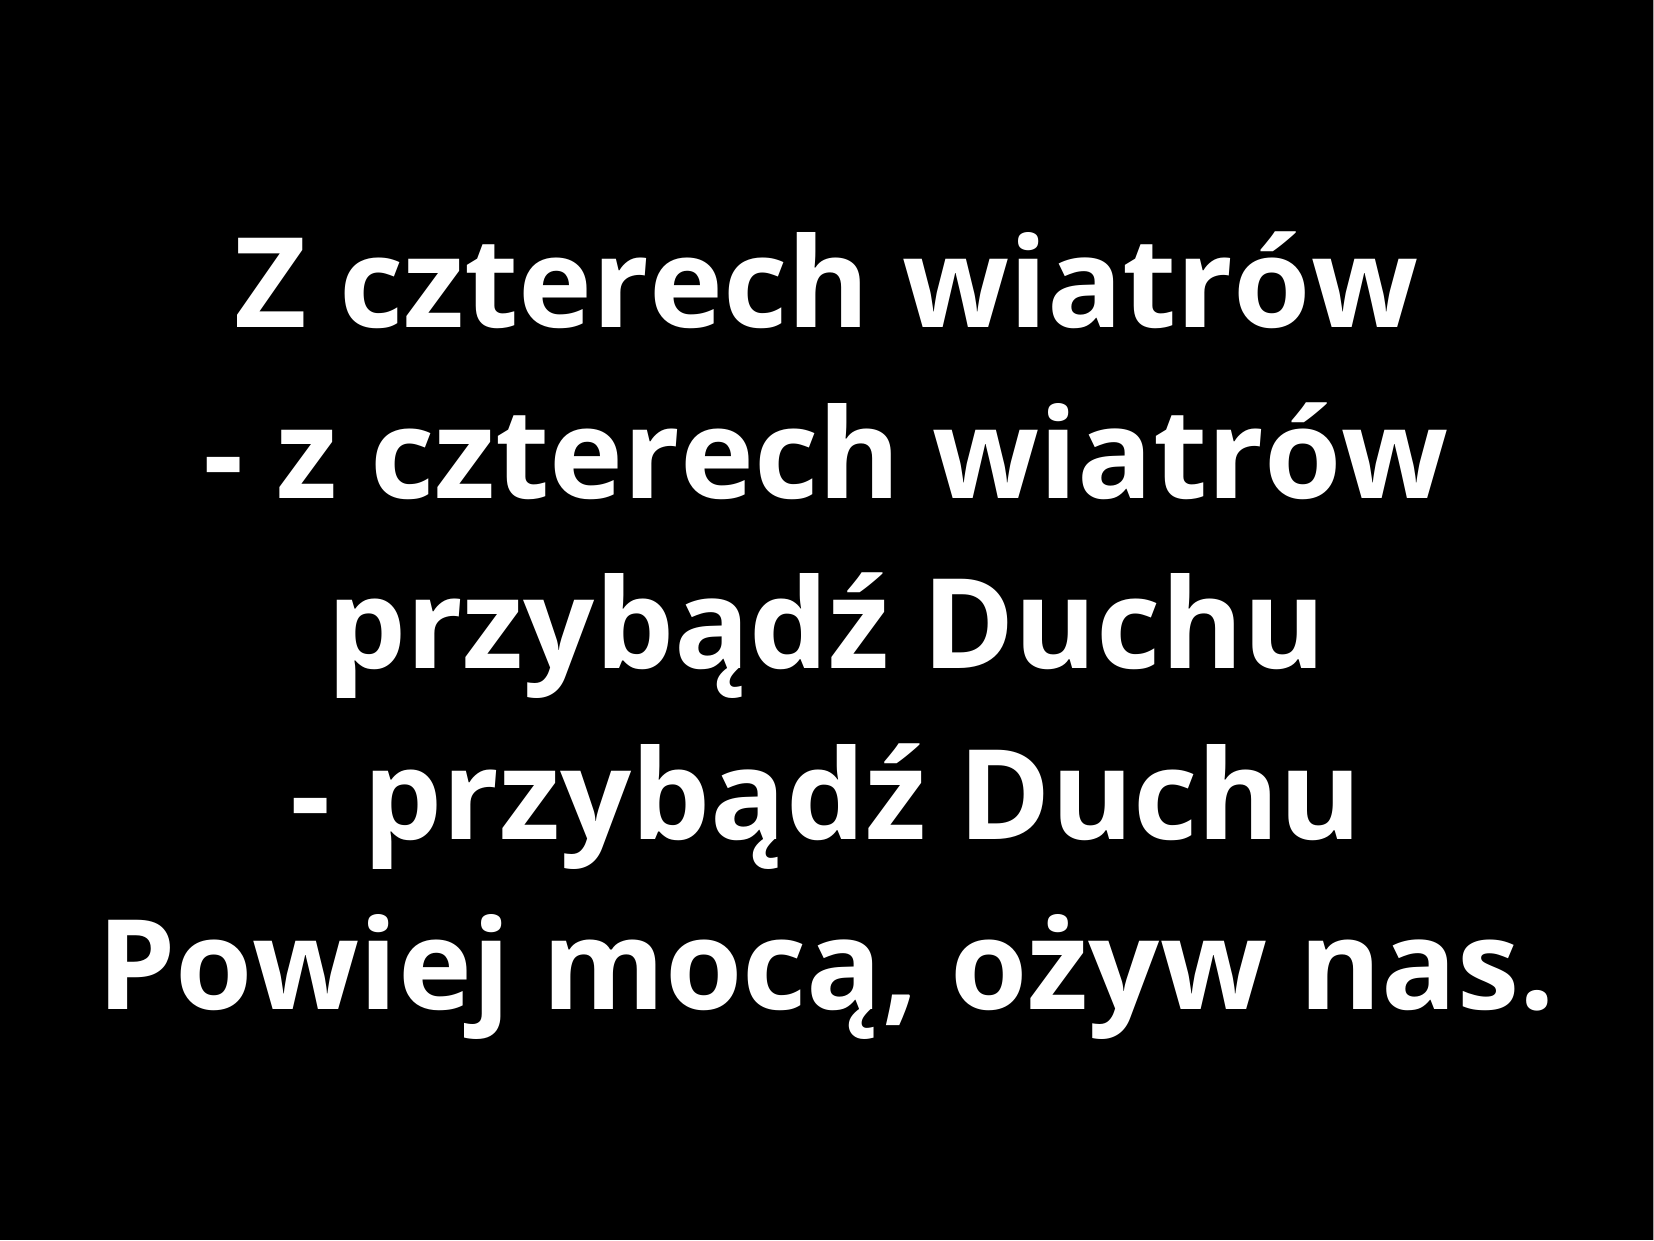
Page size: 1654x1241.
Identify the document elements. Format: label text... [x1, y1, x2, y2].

title Z czterech wiatrów - z czterech wiatrów przybądź Duchu - przybądź Duchu Powiej mocą, ożyw nas. [0, 0, 1654, 1241]
